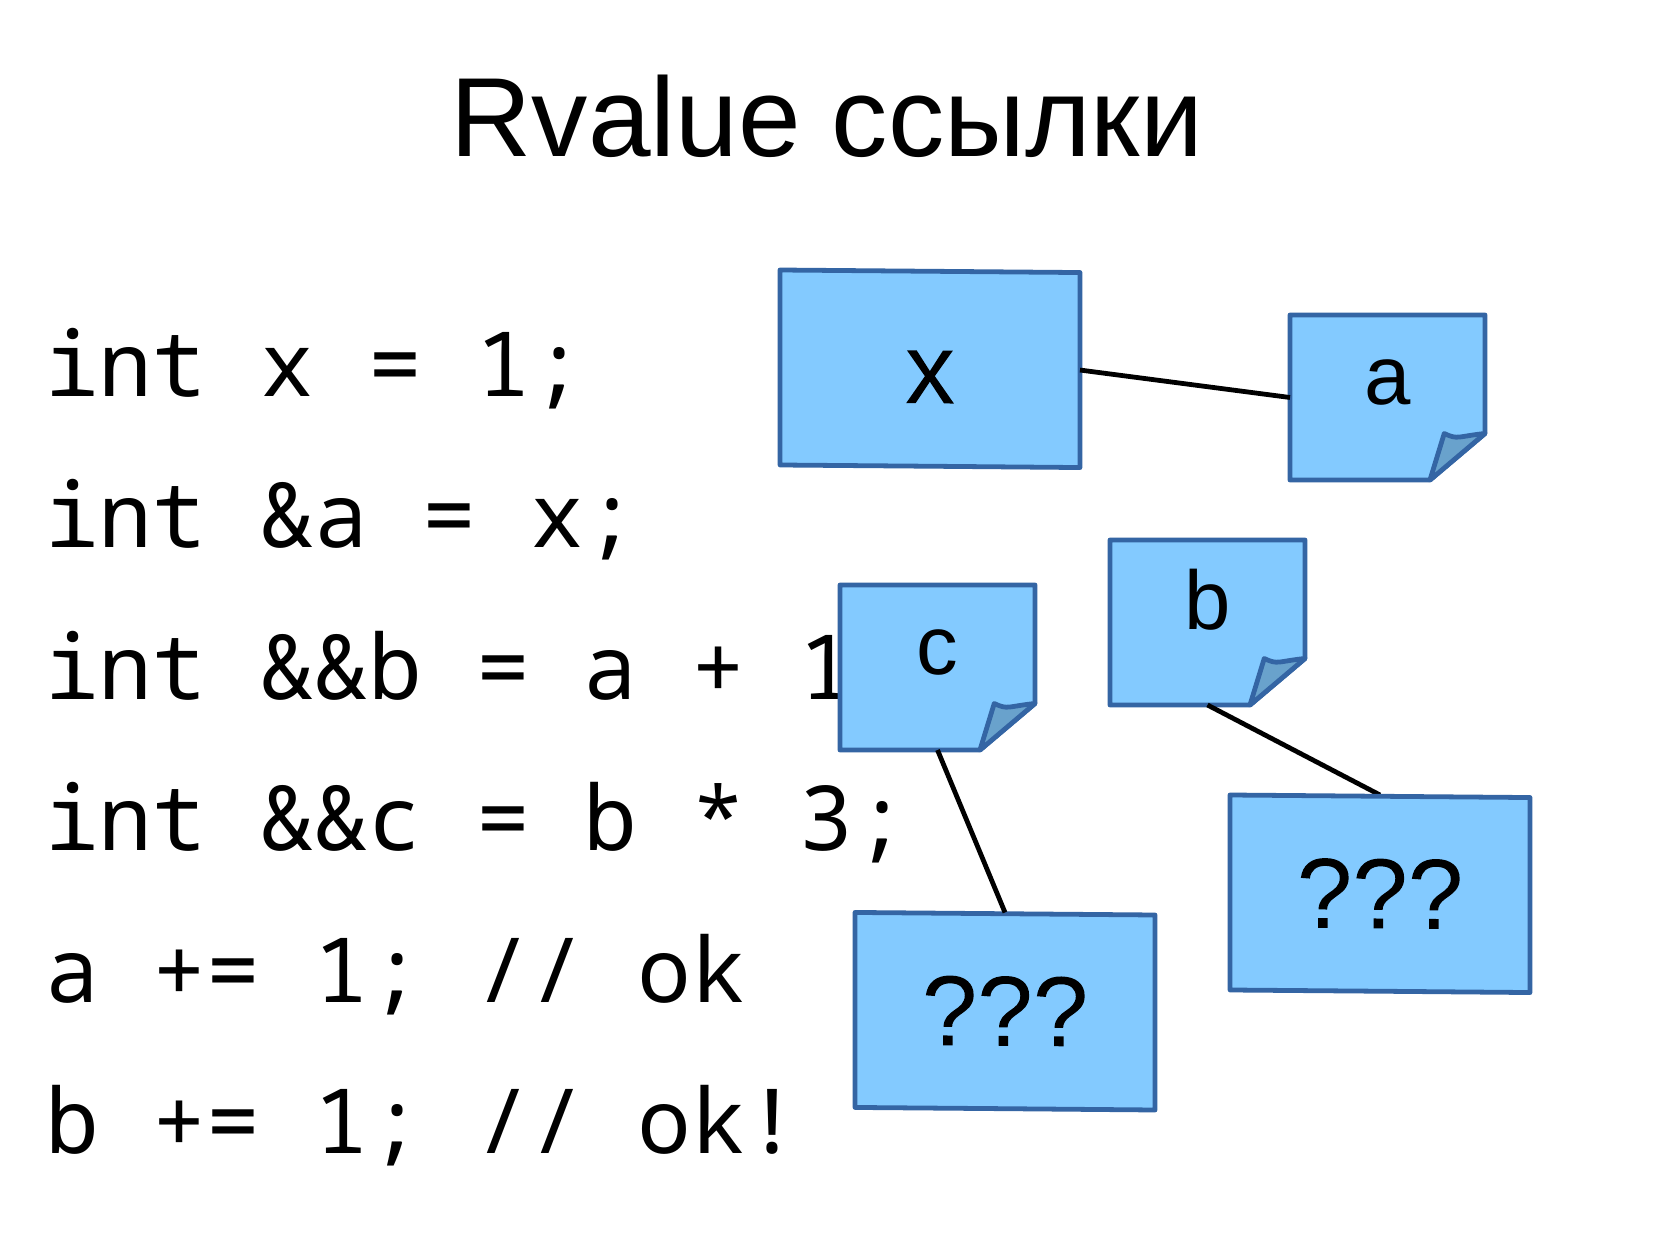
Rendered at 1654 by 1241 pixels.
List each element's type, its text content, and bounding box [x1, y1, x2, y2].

text_box ??? [855, 912, 1156, 1111]
text_box c [840, 585, 1036, 751]
text_box x [780, 270, 1081, 468]
text_box a [1290, 315, 1486, 481]
title Rvalue ссылки [82, 13, 1571, 222]
list int x = 1; int &a = x; int &&b = a + 1; int &&c = b * 3; a += 1; // ok b += 1; // ok! [45, 300, 1583, 1186]
text_box b [1110, 540, 1306, 706]
text_box ??? [1230, 795, 1531, 993]
